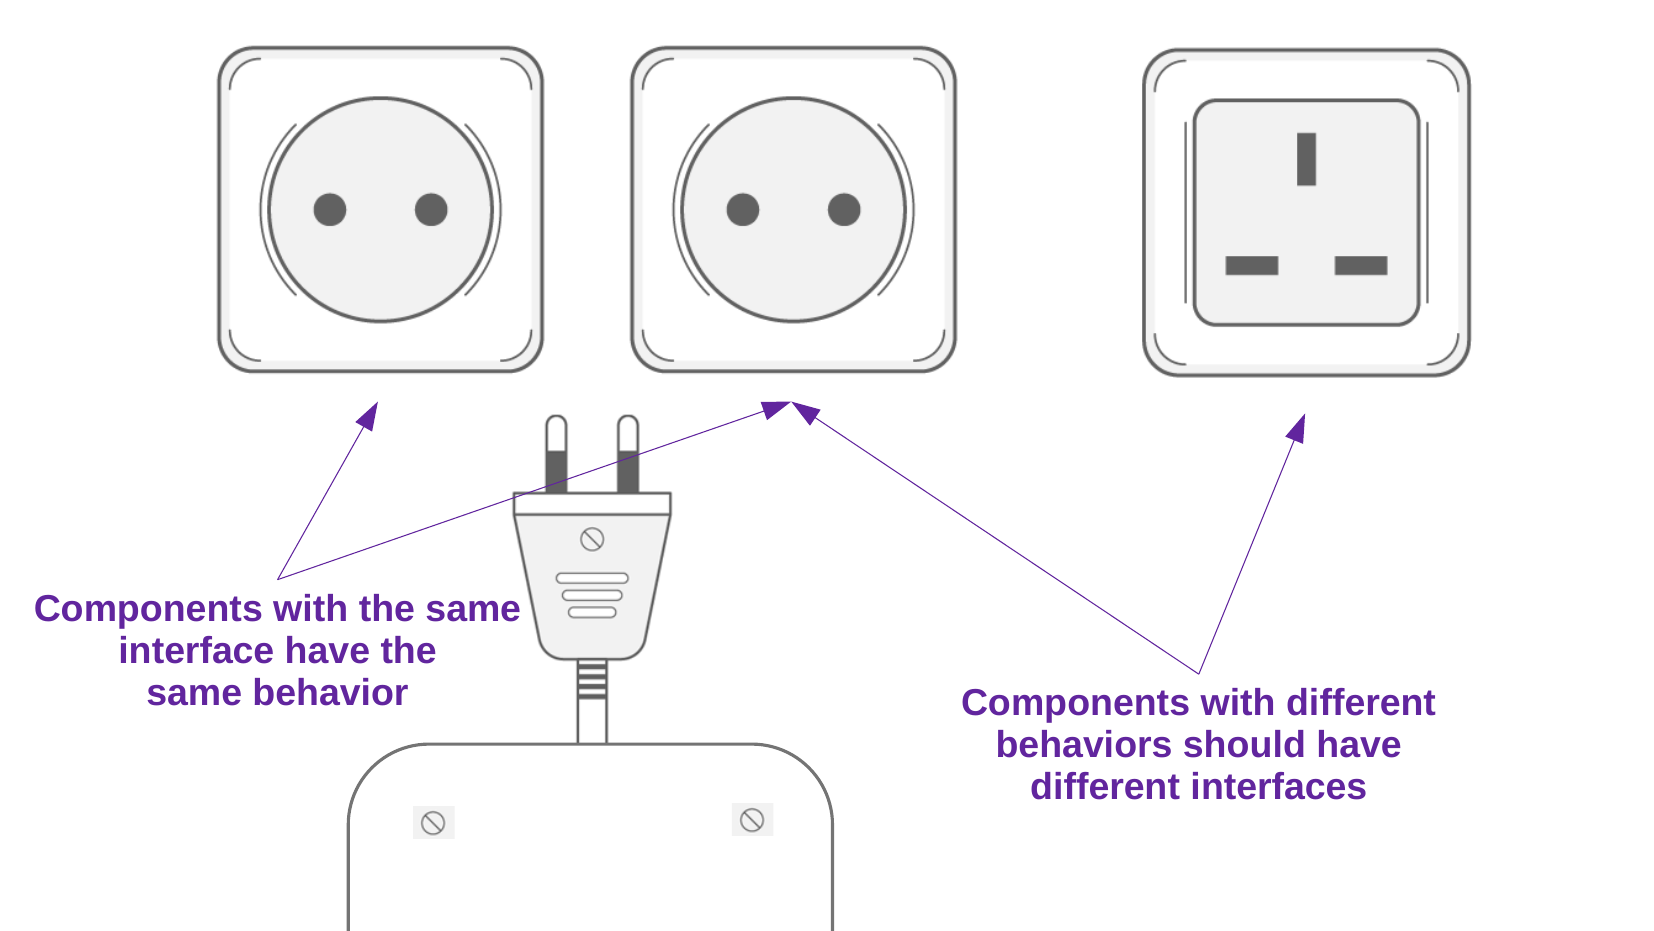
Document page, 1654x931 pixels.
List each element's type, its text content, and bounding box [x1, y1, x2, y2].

picture [1122, 0, 1489, 414]
picture [413, 806, 455, 839]
picture [731, 803, 774, 836]
picture [495, 440, 685, 744]
text_box Components with different behaviors should have different interfaces [933, 674, 1465, 815]
text_box [348, 744, 833, 931]
text_box Components with the same interface have the same behavior [11, 579, 544, 721]
picture [188, 11, 981, 503]
